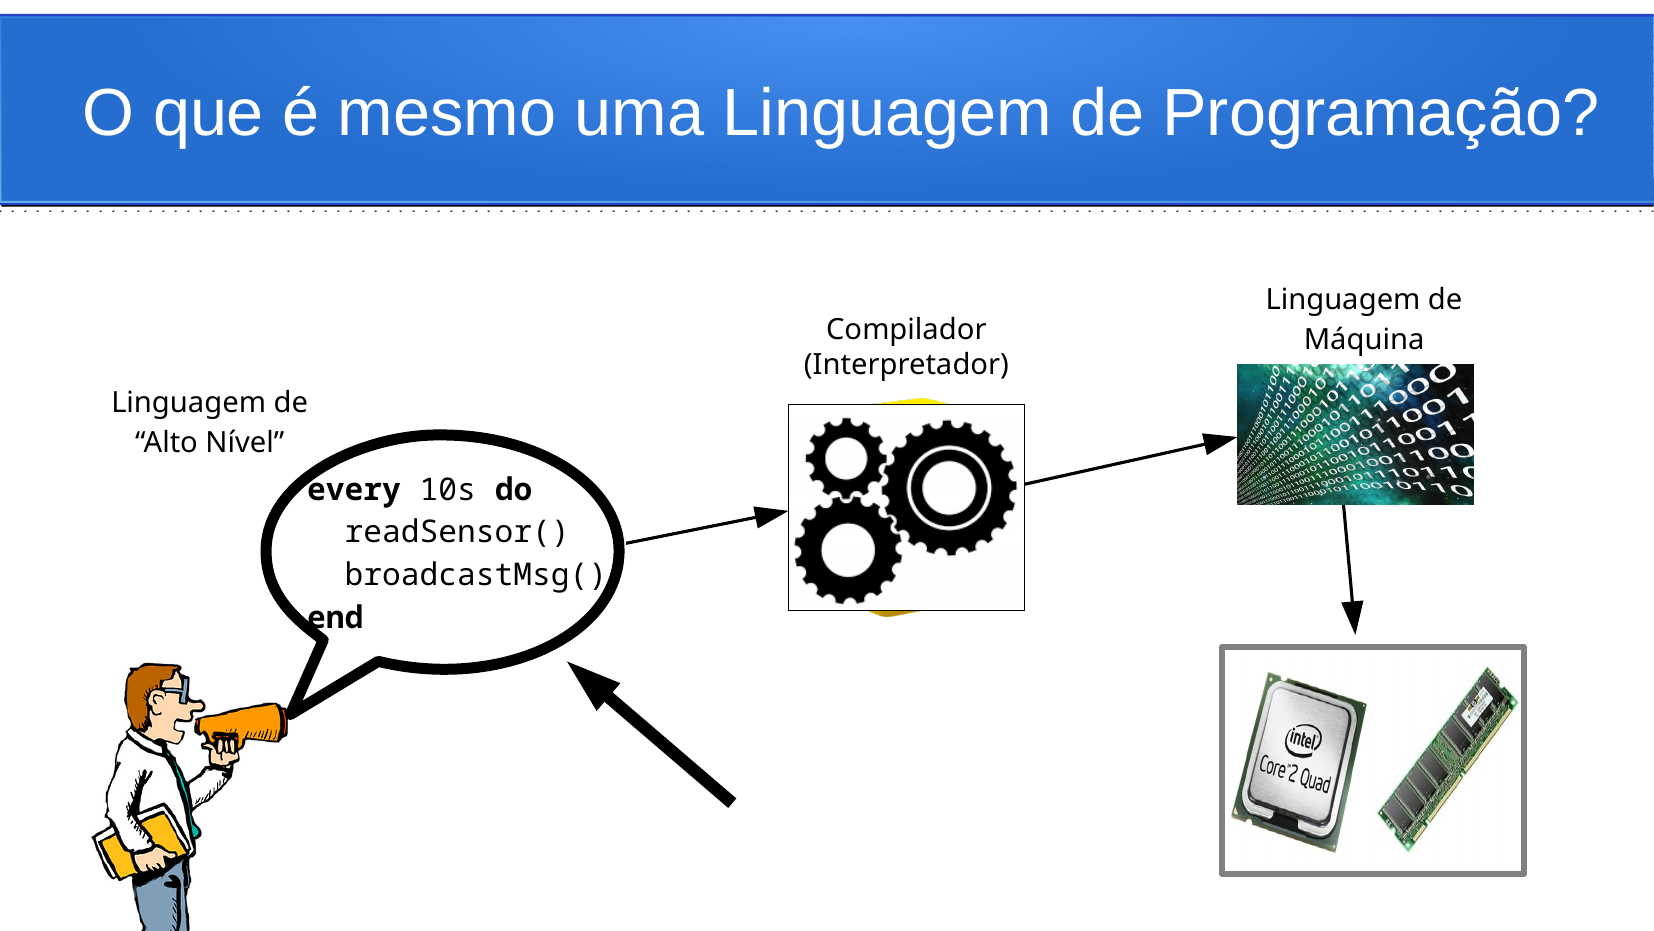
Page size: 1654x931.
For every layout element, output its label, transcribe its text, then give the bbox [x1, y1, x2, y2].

picture [0, 407, 647, 931]
picture [0, 206, 1654, 212]
text_box Linguagem de “Alto Nível” [85, 363, 334, 473]
picture [788, 398, 1025, 617]
picture [1225, 649, 1521, 872]
text_box every 10s do readSensor() broadcastMsg() end [292, 475, 635, 629]
text_box Linguagem de Máquina [1240, 259, 1489, 365]
text_box Compilador (Interpretador) [755, 295, 1058, 378]
title O que é mesmo uma Linguagem de Programação? [82, 35, 1654, 189]
picture [1237, 364, 1474, 505]
